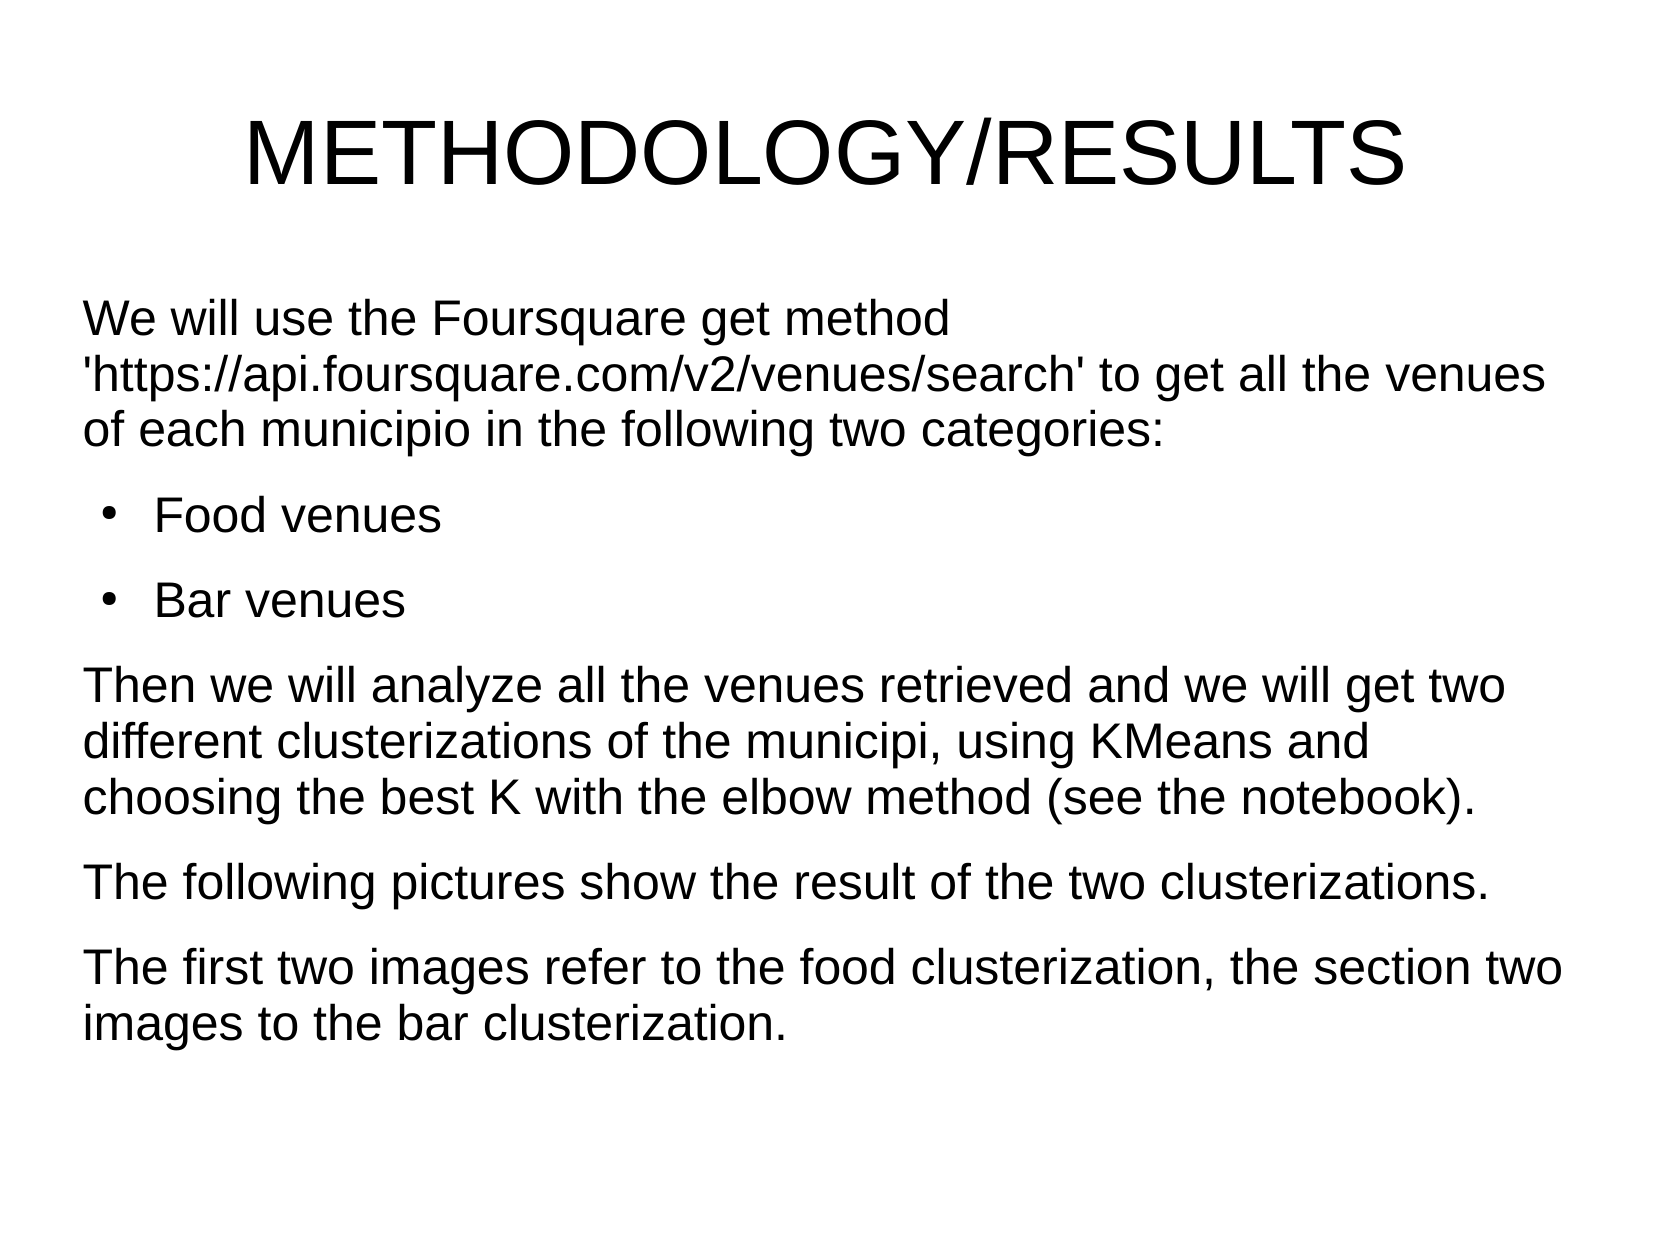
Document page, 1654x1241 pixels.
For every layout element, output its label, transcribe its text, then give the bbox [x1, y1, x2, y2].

title METHODOLOGY/RESULTS [82, 49, 1571, 257]
list We will use the Foursquare get method 'https://api.foursquare.com/v2/venues/search' to get all the venues of each municipio in the following two categories: Food venues Bar venues Then we will analyze all the venues retrieved and we will get two different clusterizations of the municipi, using KMeans and choosing the best K with the elbow method (see the notebook). The following pictures show the result of the two clusterizations. The first two images refer to the food clusterization, the section two images to the bar clusterization. [82, 290, 1571, 1109]
